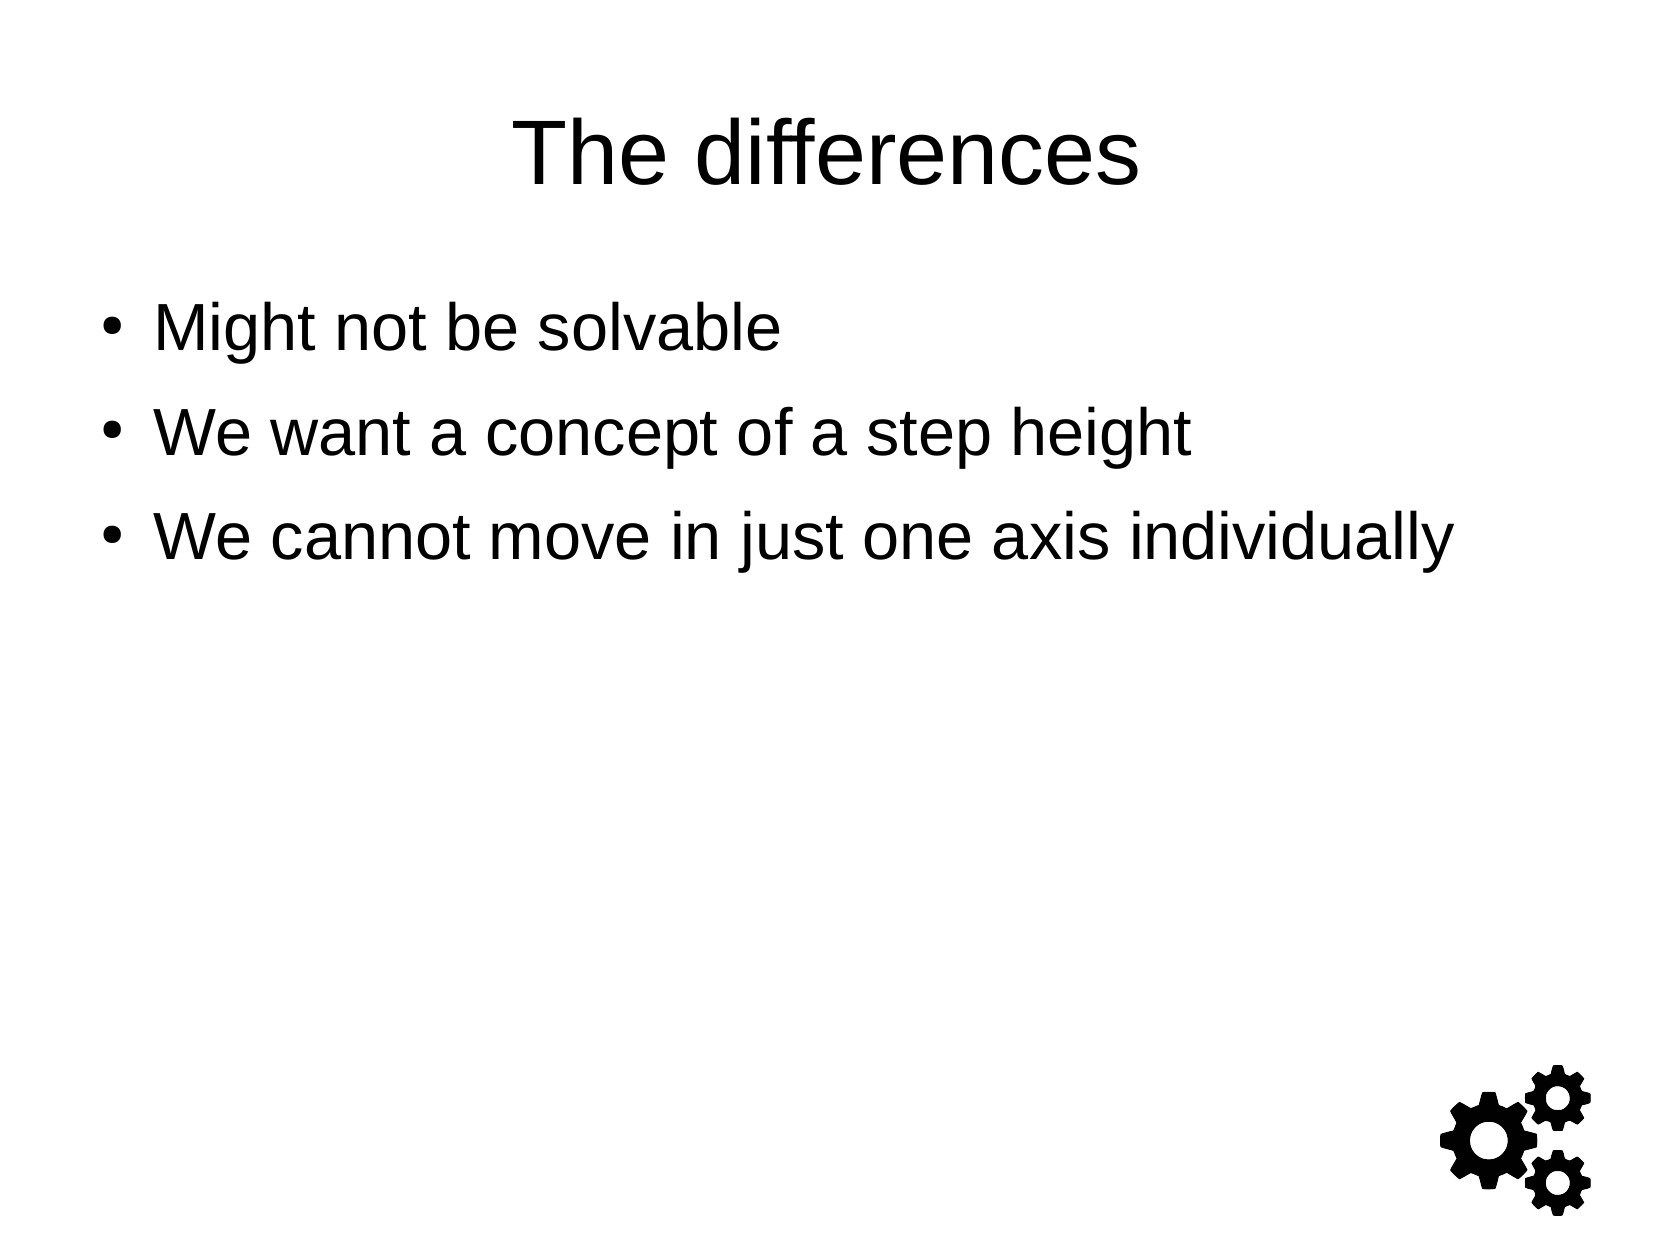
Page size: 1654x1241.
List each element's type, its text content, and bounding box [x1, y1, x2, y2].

title The differences [82, 49, 1571, 257]
picture [1440, 1065, 1591, 1216]
list Might not be solvable We want a concept of a step height We cannot move in just one axis individually [82, 290, 1571, 1010]
